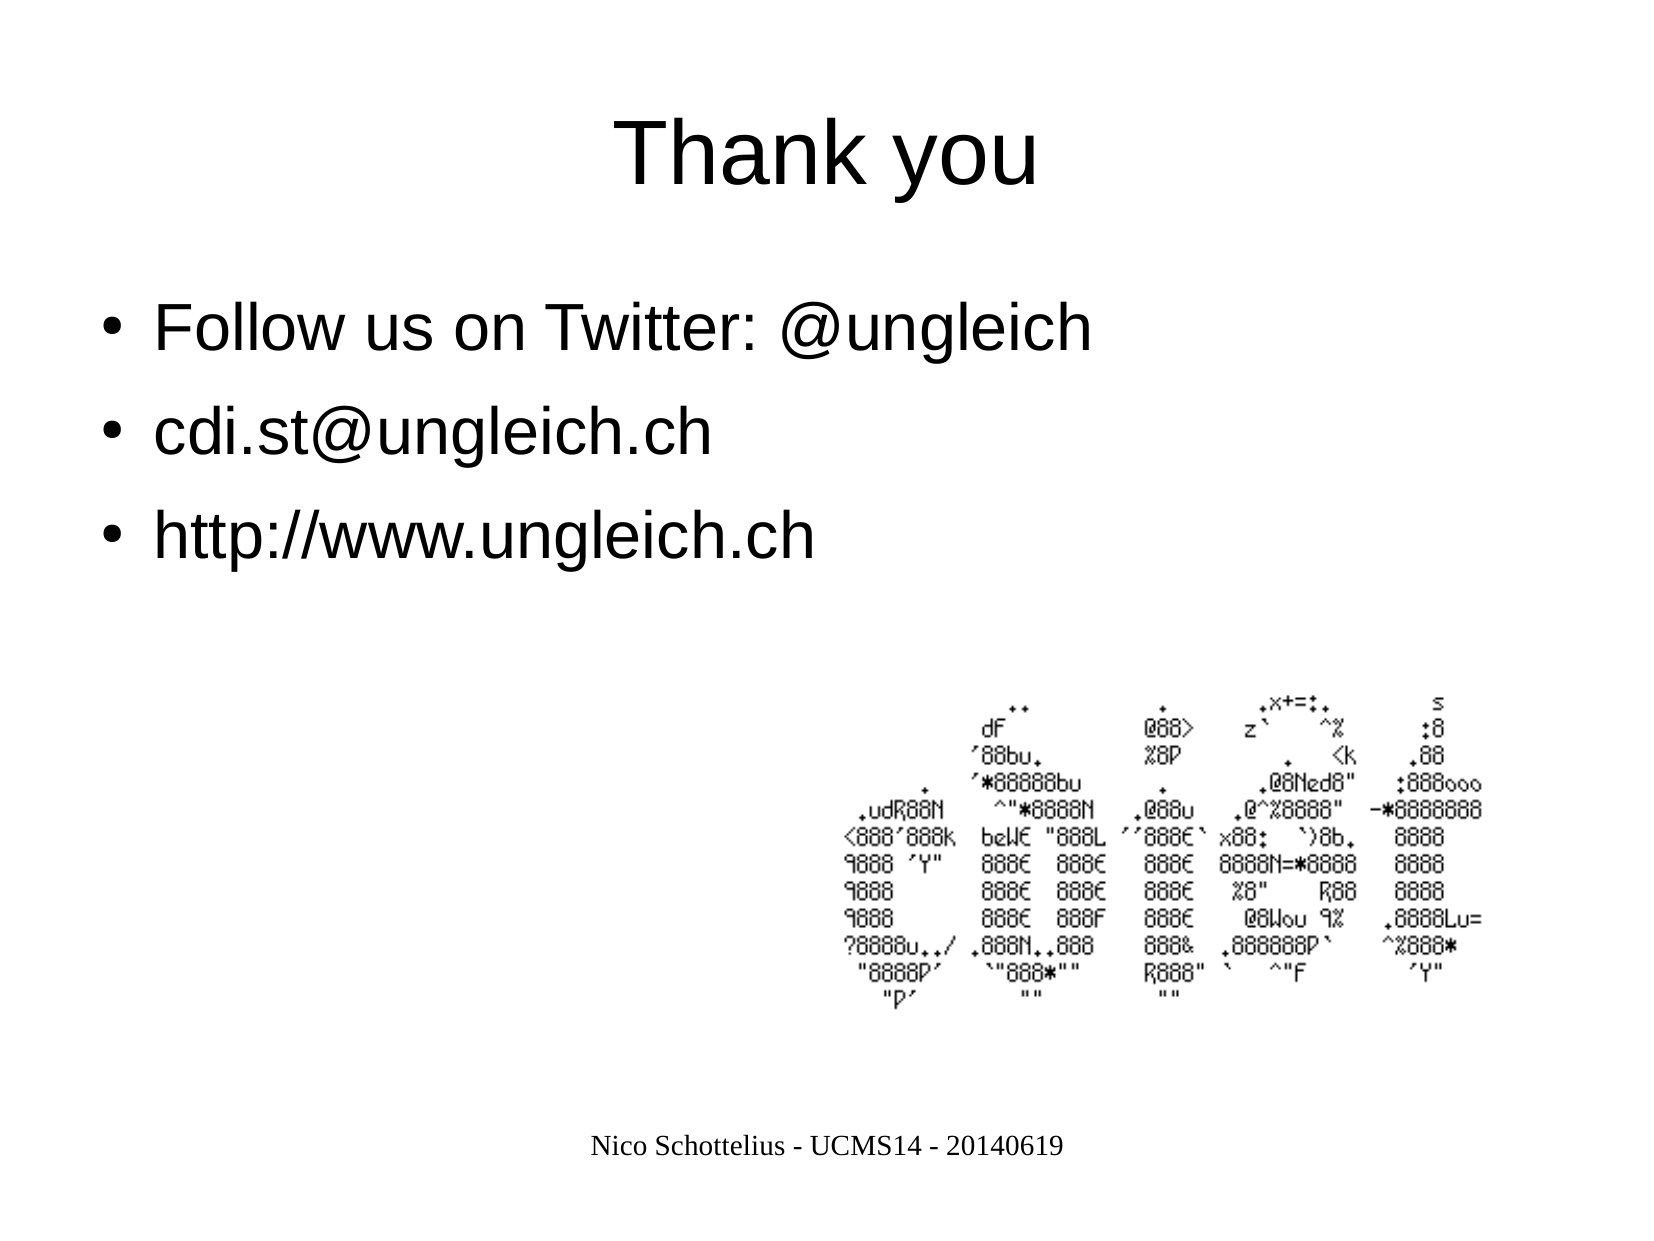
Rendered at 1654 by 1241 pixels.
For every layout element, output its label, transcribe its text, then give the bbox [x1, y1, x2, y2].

list Follow us on Twitter: @ungleich cdi.st@ungleich.ch http://www.ungleich.ch [82, 290, 1538, 885]
picture [841, 673, 1492, 1020]
title Thank you [82, 49, 1571, 257]
